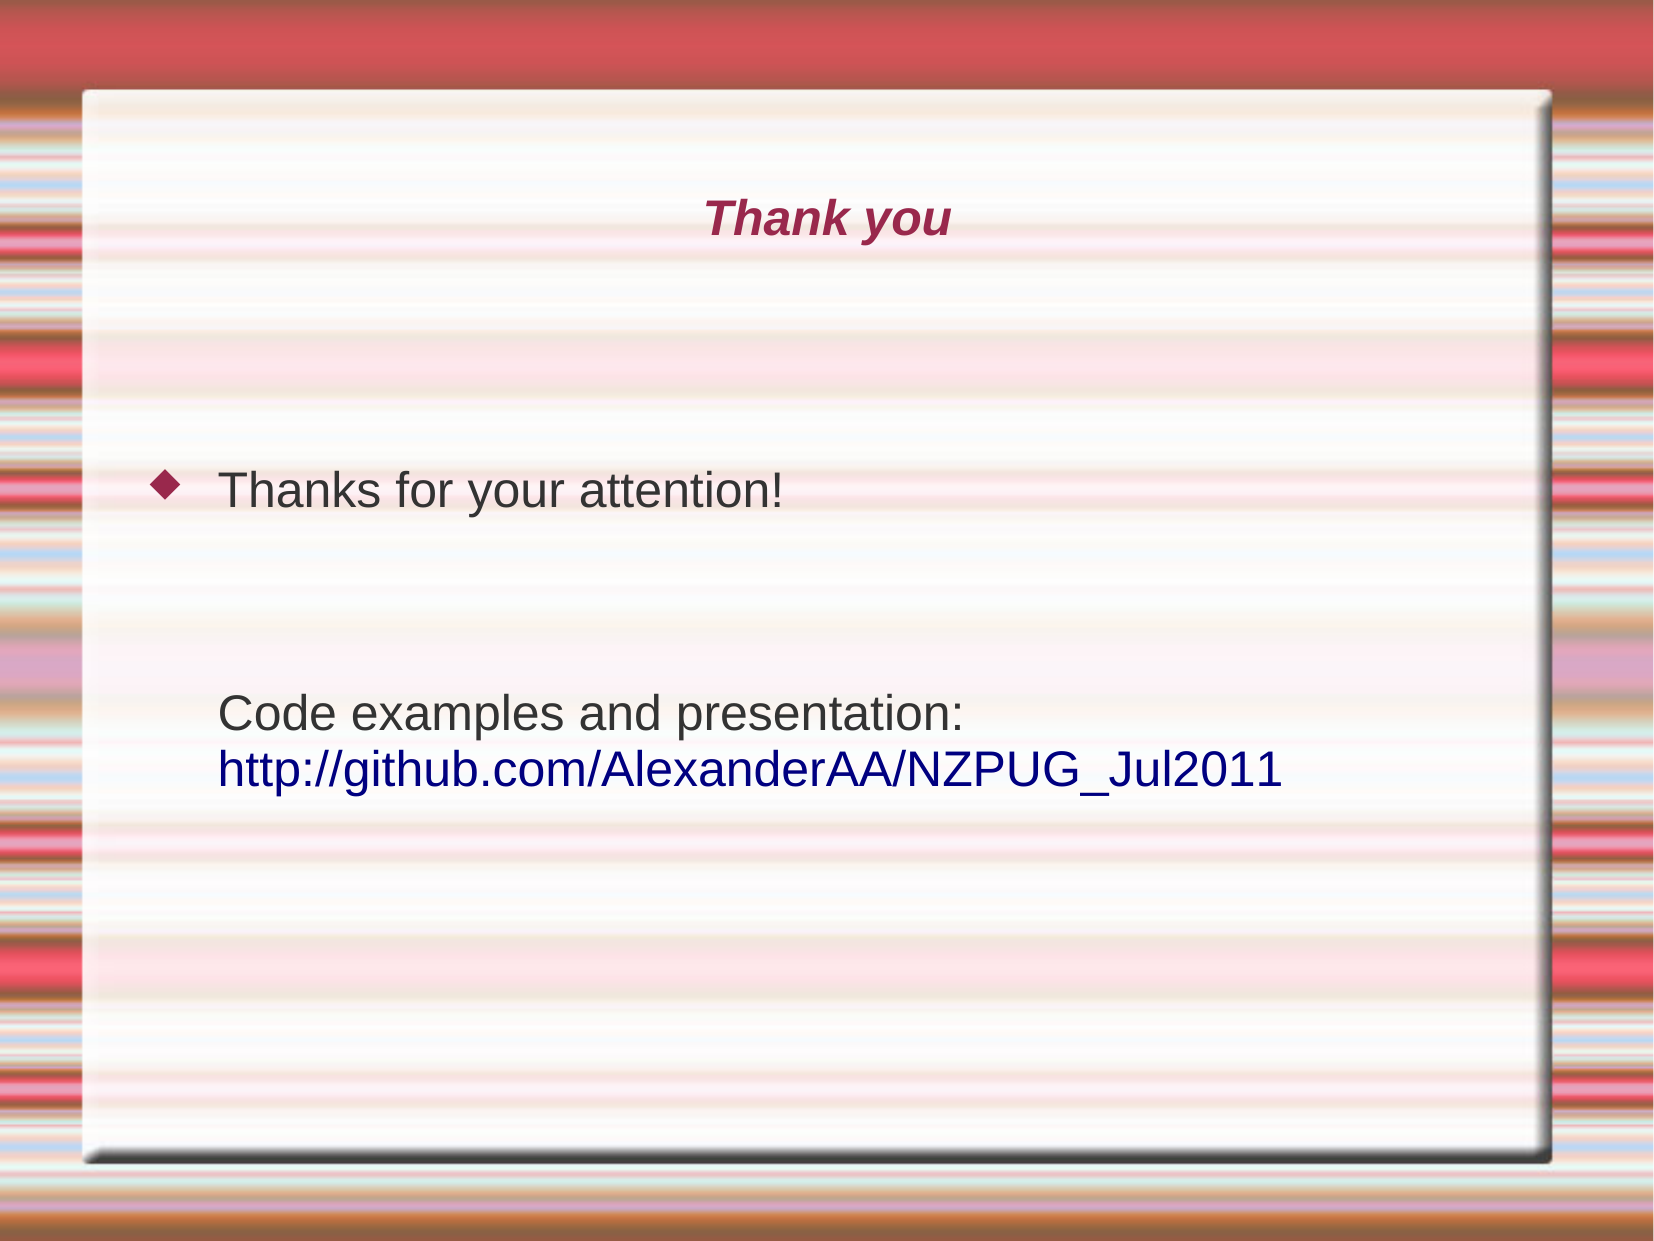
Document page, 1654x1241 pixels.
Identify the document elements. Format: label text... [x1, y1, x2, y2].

picture [0, 0, 1654, 1241]
title Thank you [121, 114, 1534, 322]
list Thanks for your attention! Code examples and presentation: http://github.com/AlexanderAA/NZPUG_Jul2011 [134, 350, 1516, 1170]
